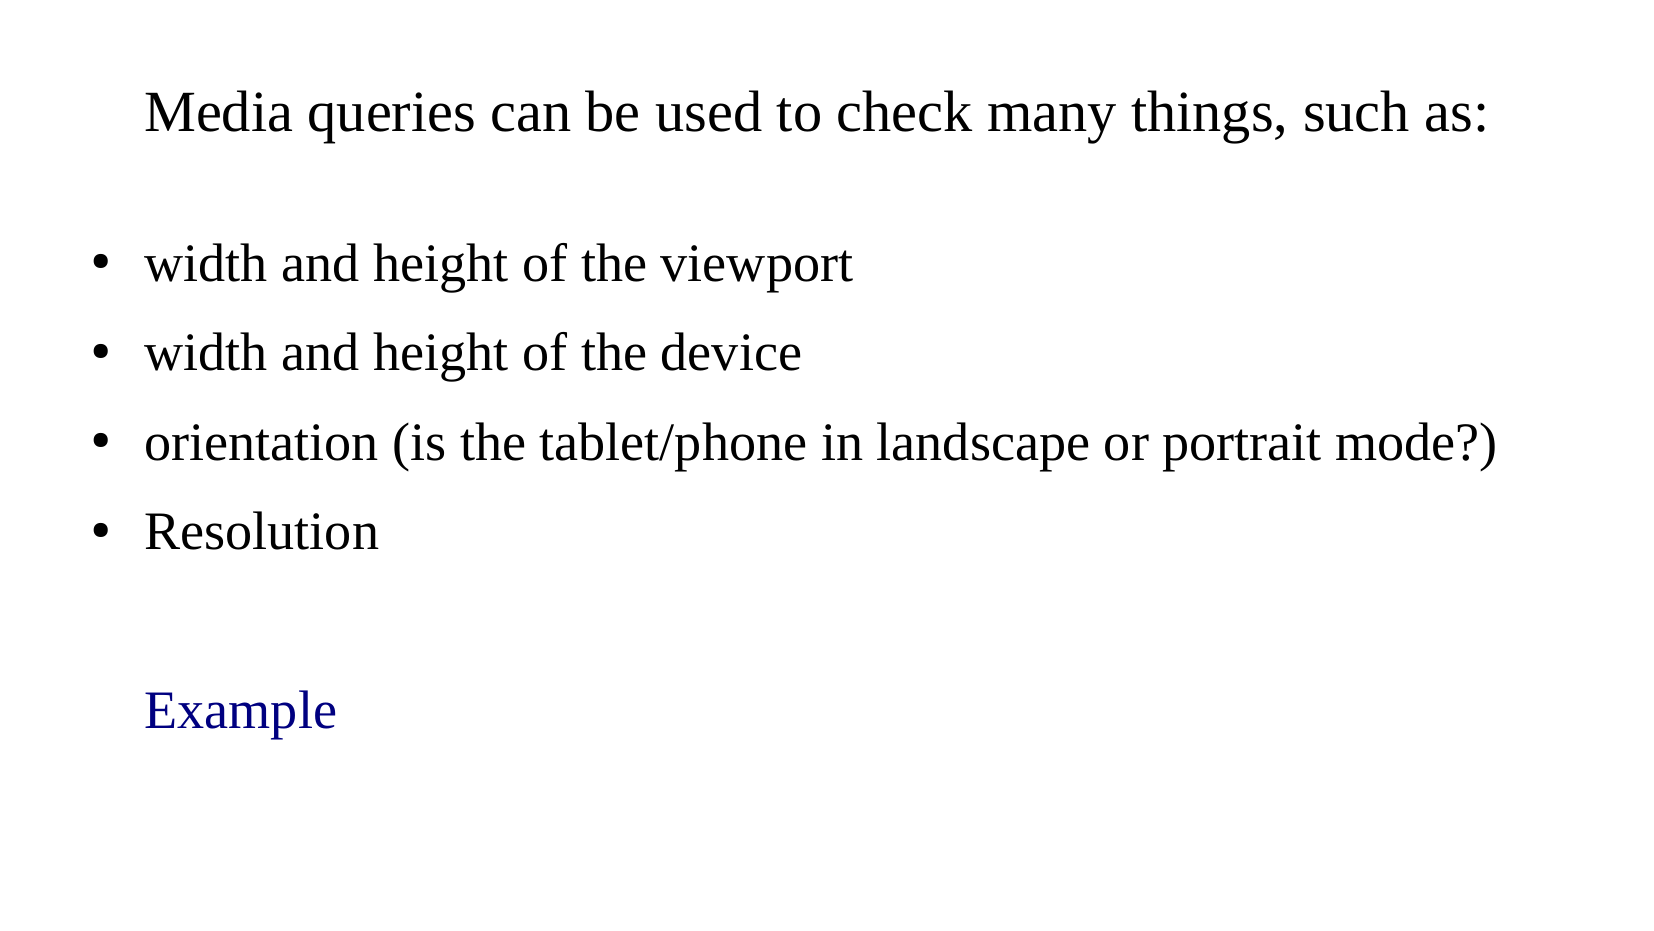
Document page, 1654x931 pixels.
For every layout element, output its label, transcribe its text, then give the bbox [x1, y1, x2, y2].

list Media queries can be used to check many things, such as: width and height of the viewport width and height of the device orientation (is the tablet/phone in landscape or portrait mode?) Resolution Example [73, 79, 1562, 863]
